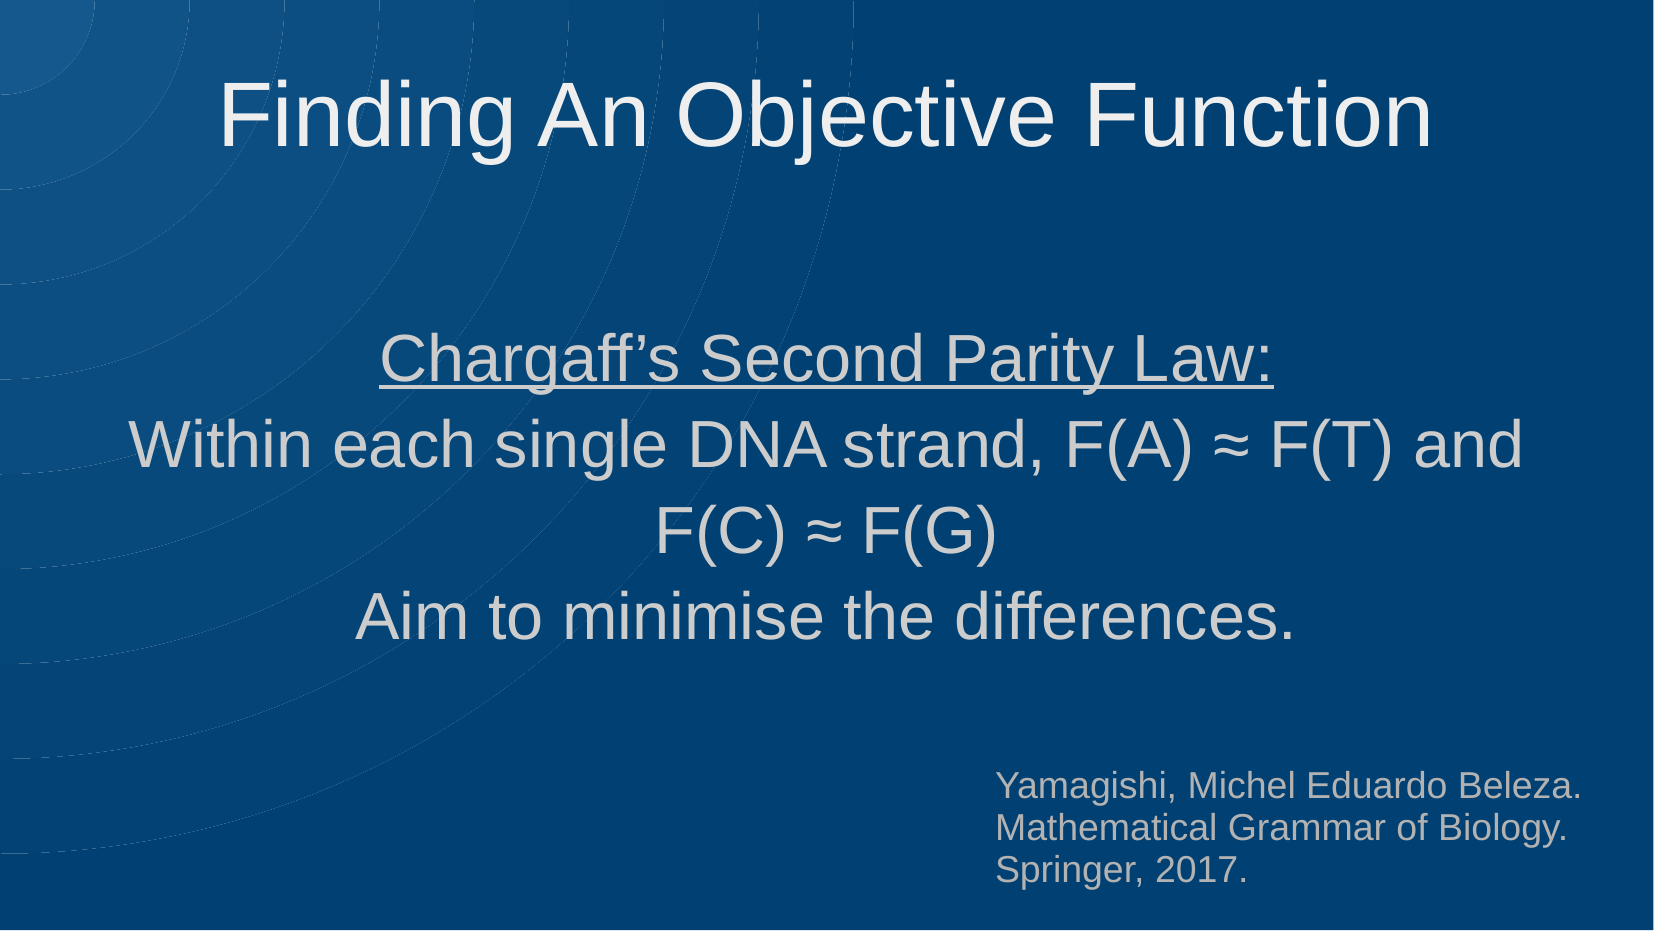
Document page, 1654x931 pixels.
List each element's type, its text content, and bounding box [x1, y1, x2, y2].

title Finding An Objective Function [82, 37, 1571, 193]
text_box Yamagishi, Michel Eduardo Beleza. Mathematical Grammar of Biology. Springer, 2017. [980, 757, 1607, 898]
subtitle Chargaff’s Second Parity Law: Within each single DNA strand, F(A) ≈ F(T) and F(C) ≈ F(G) Aim to minimise the differences. [82, 217, 1571, 758]
